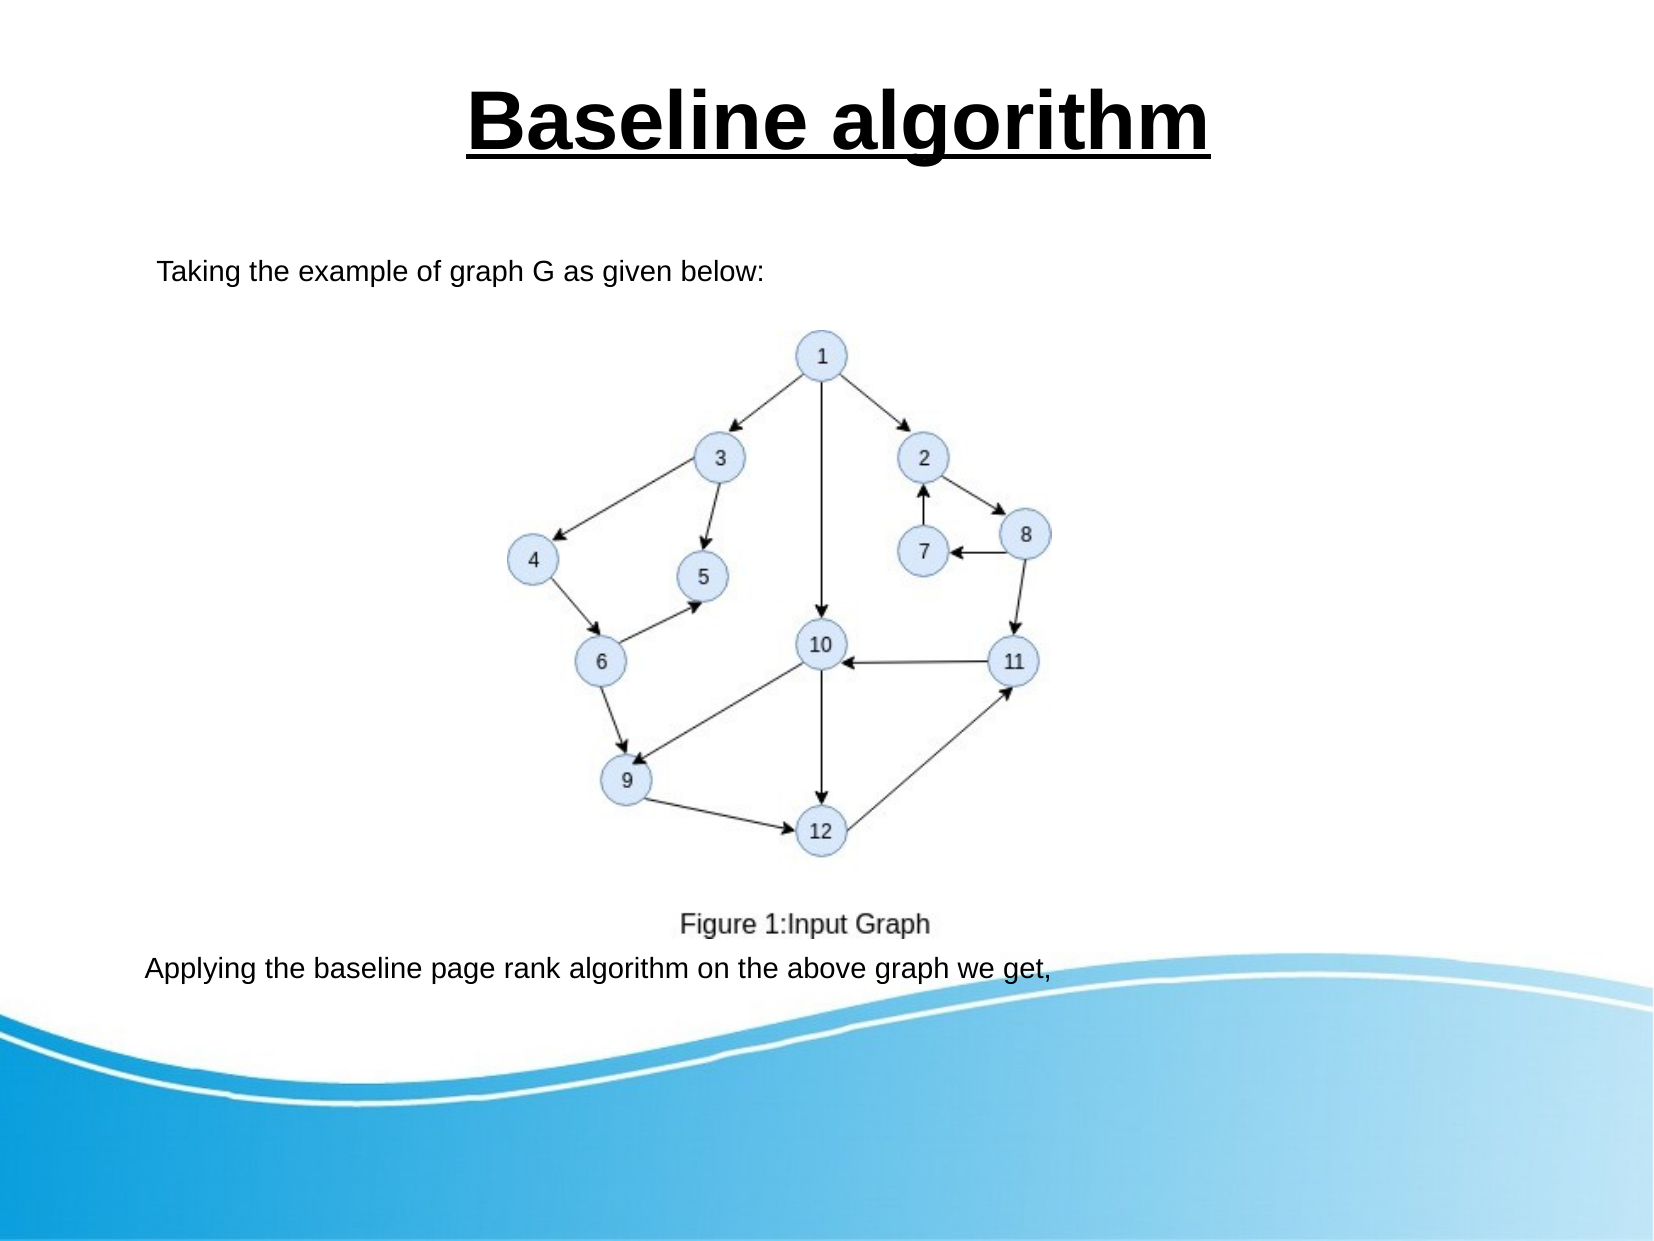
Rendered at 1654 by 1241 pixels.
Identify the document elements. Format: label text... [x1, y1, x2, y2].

picture [507, 330, 1052, 939]
title Baseline algorithm [94, 17, 1583, 225]
text_box Applying the baseline page rank algorithm on the above graph we get, [129, 944, 1465, 1026]
text_box Taking the example of graph G as given below: [141, 248, 1548, 493]
picture [0, 952, 1654, 1241]
